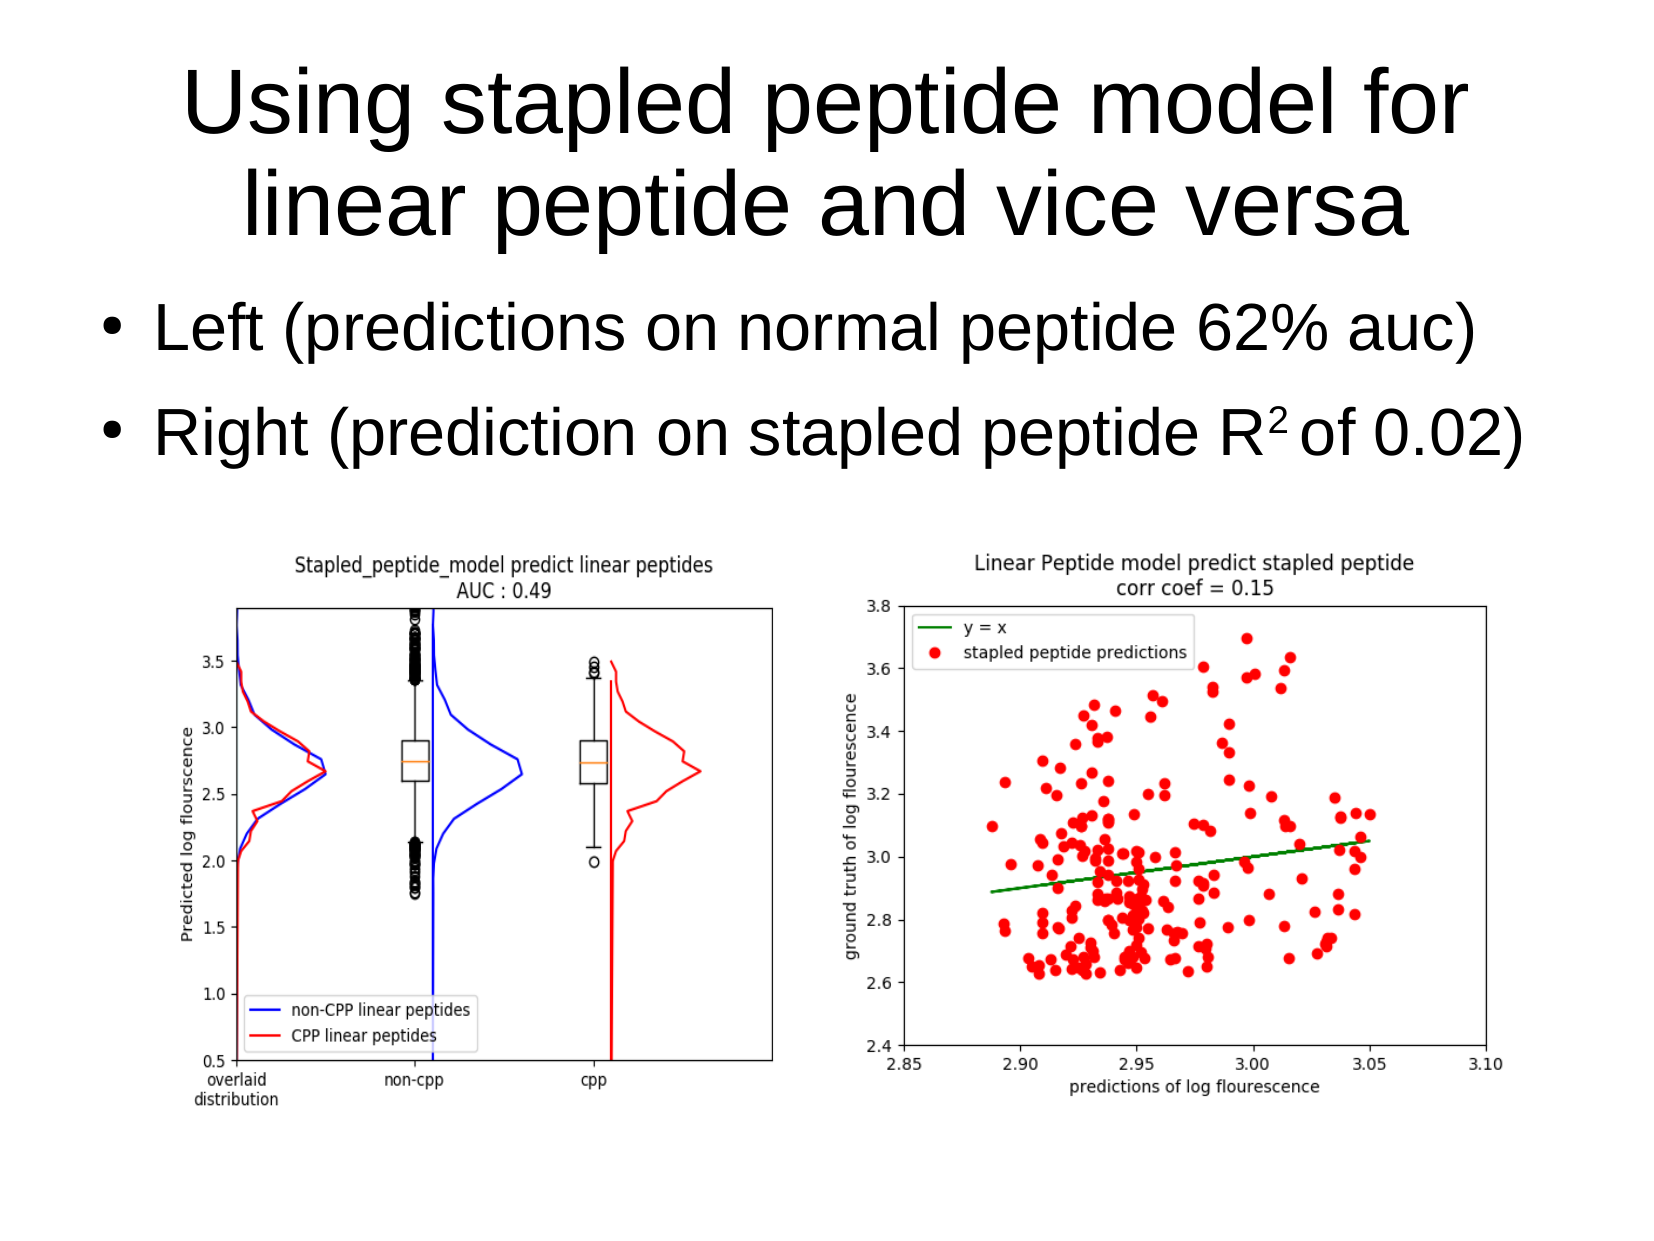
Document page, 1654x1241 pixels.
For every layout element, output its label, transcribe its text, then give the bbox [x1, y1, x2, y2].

title Using stapled peptide model for linear peptide and vice versa [82, 49, 1571, 257]
picture [133, 537, 1561, 1126]
list Left (predictions on normal peptide 62% auc) Right (prediction on stapled peptide R2 of 0.02) [82, 290, 1571, 1010]
